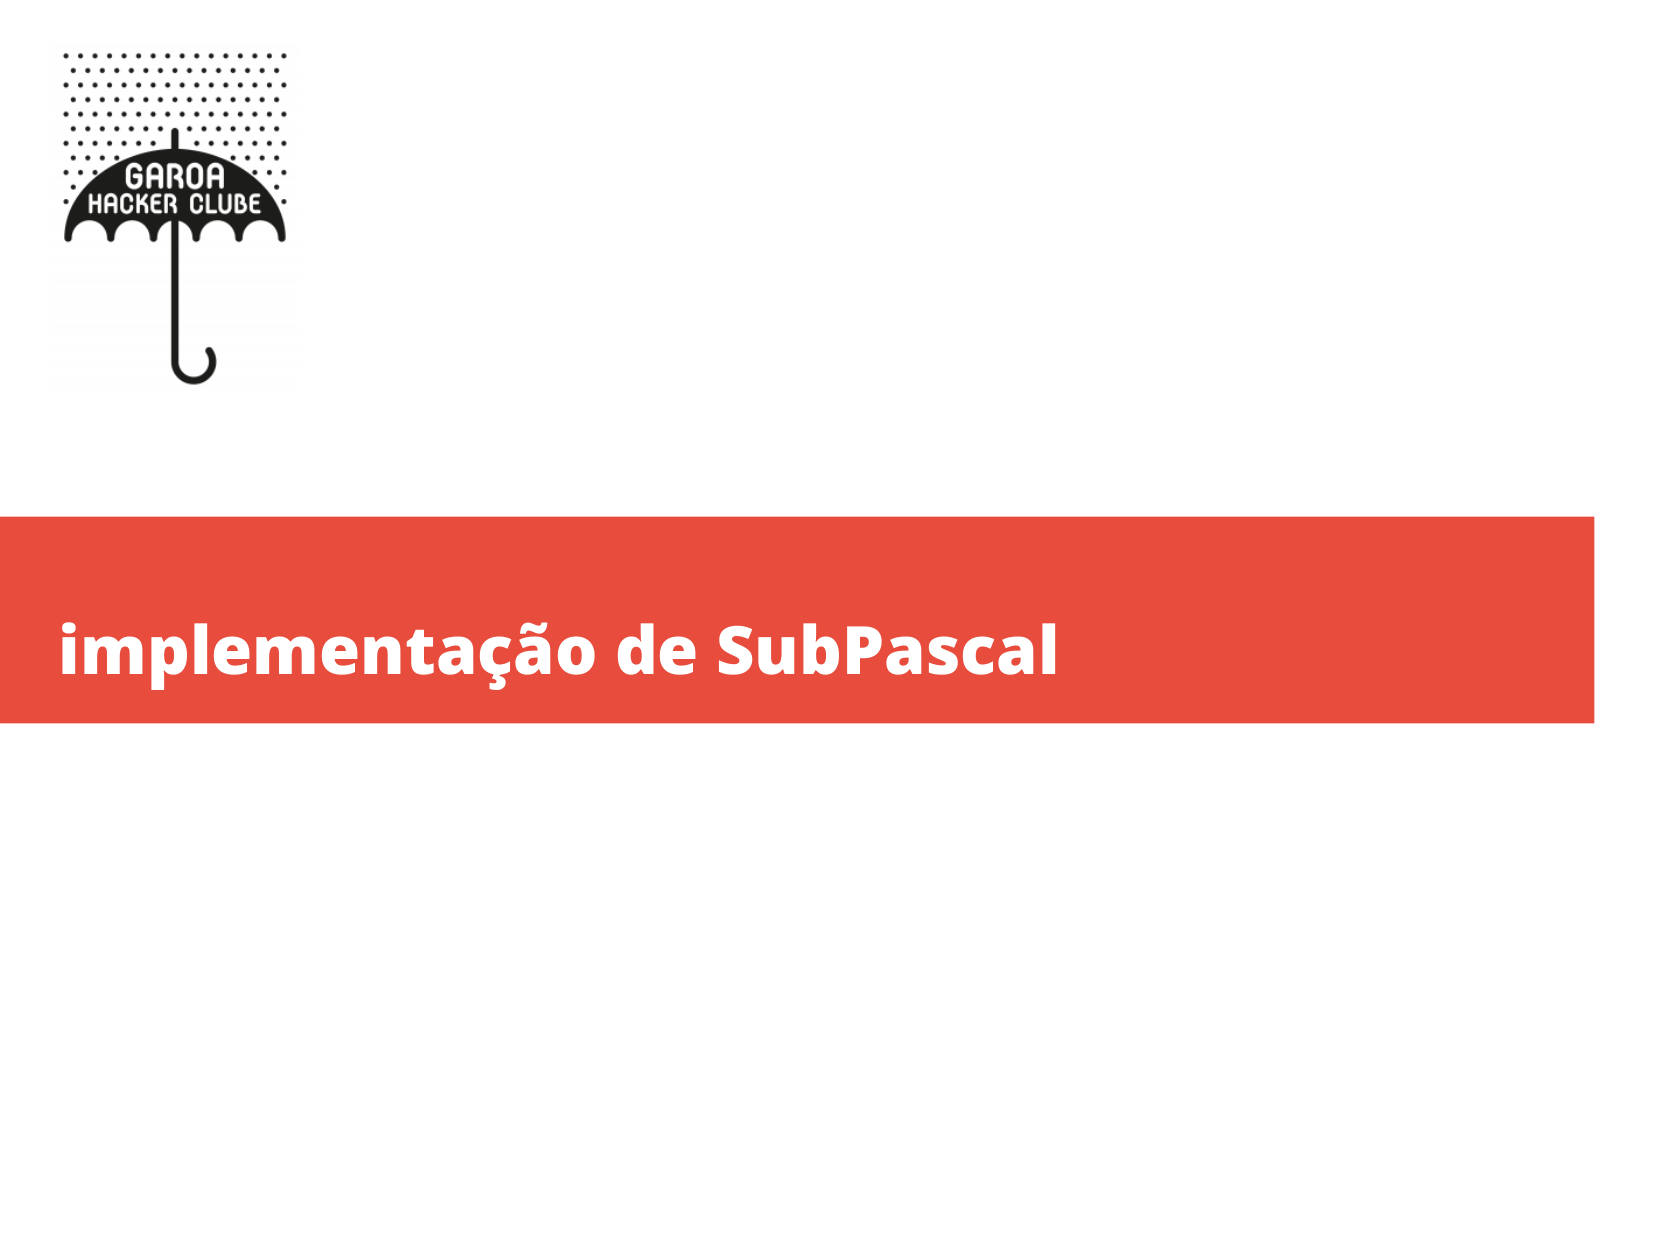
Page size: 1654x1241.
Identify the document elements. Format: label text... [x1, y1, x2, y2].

picture [49, 44, 301, 394]
title implementação de SubPascal [59, 546, 1595, 694]
